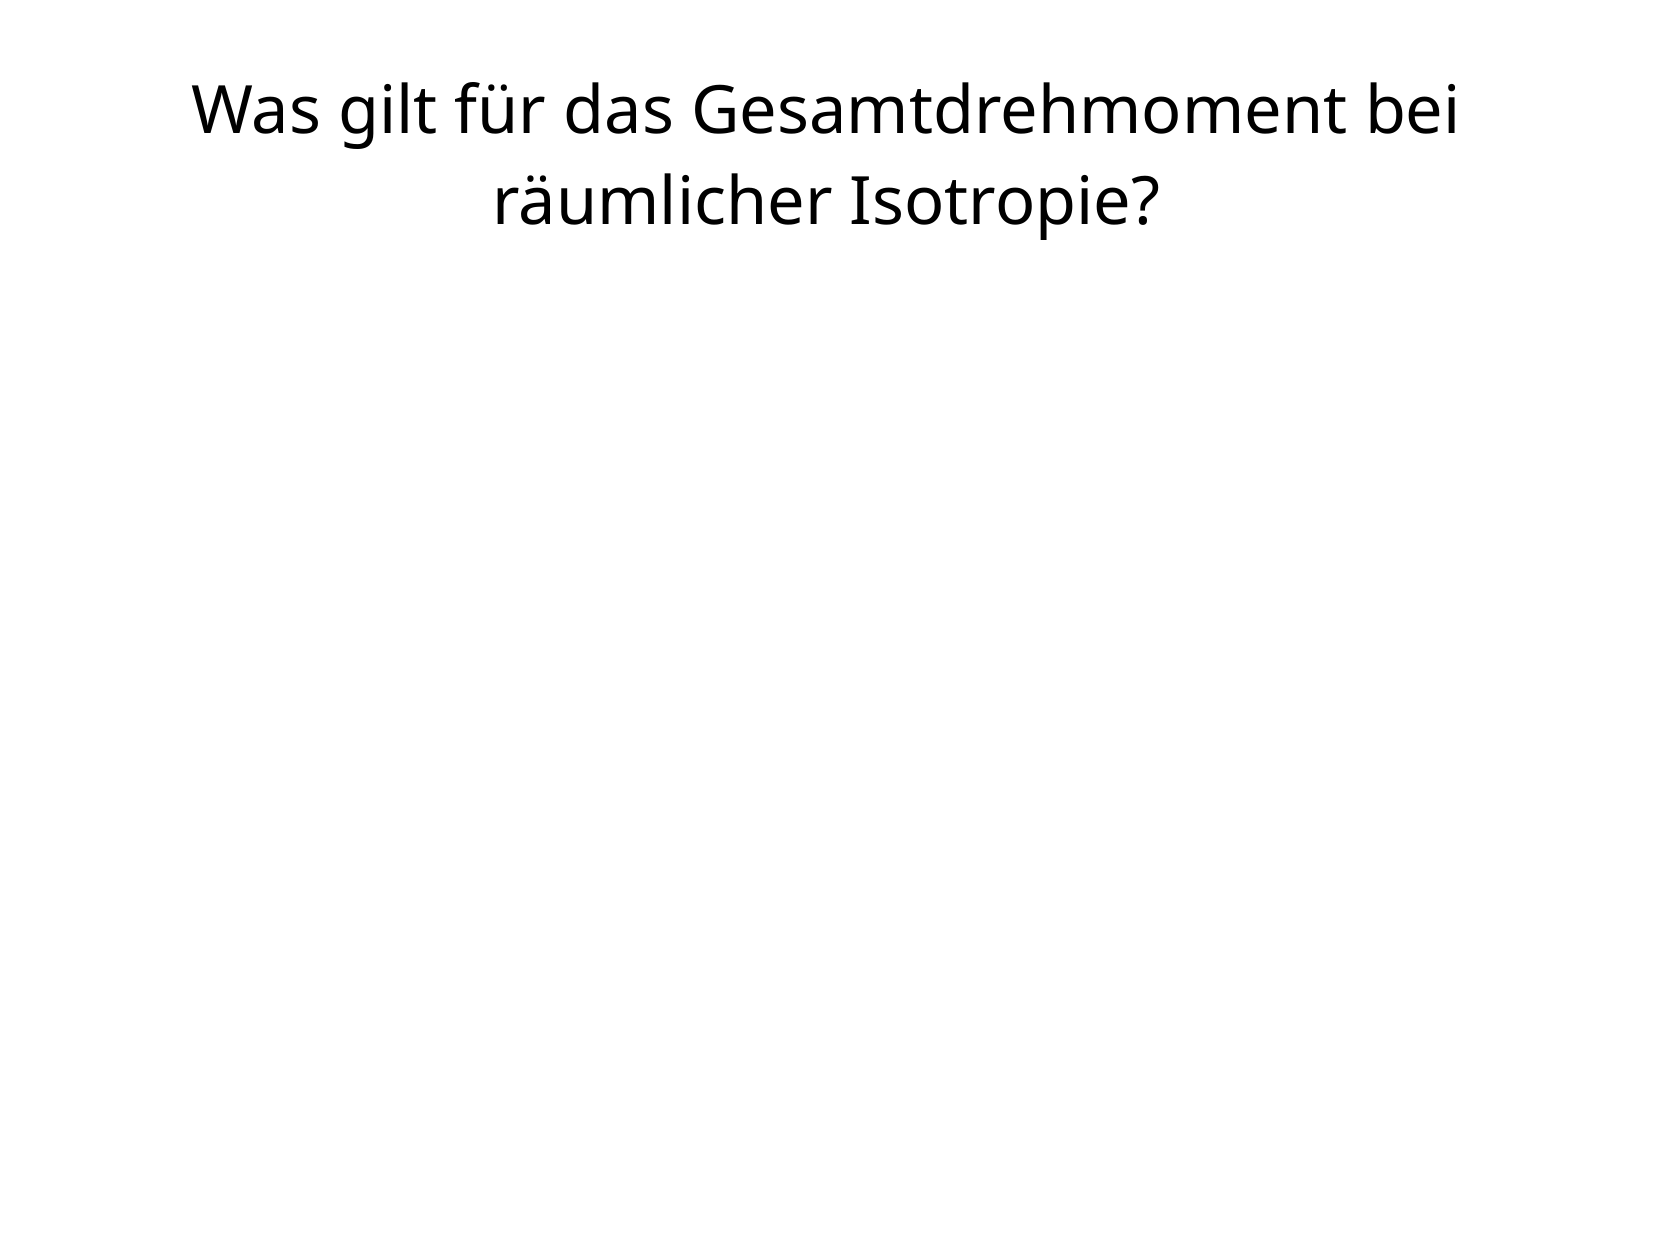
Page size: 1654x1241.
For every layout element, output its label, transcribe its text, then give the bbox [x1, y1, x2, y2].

title Was gilt für das Gesamtdrehmoment bei räumlicher Isotropie? [82, 49, 1571, 257]
